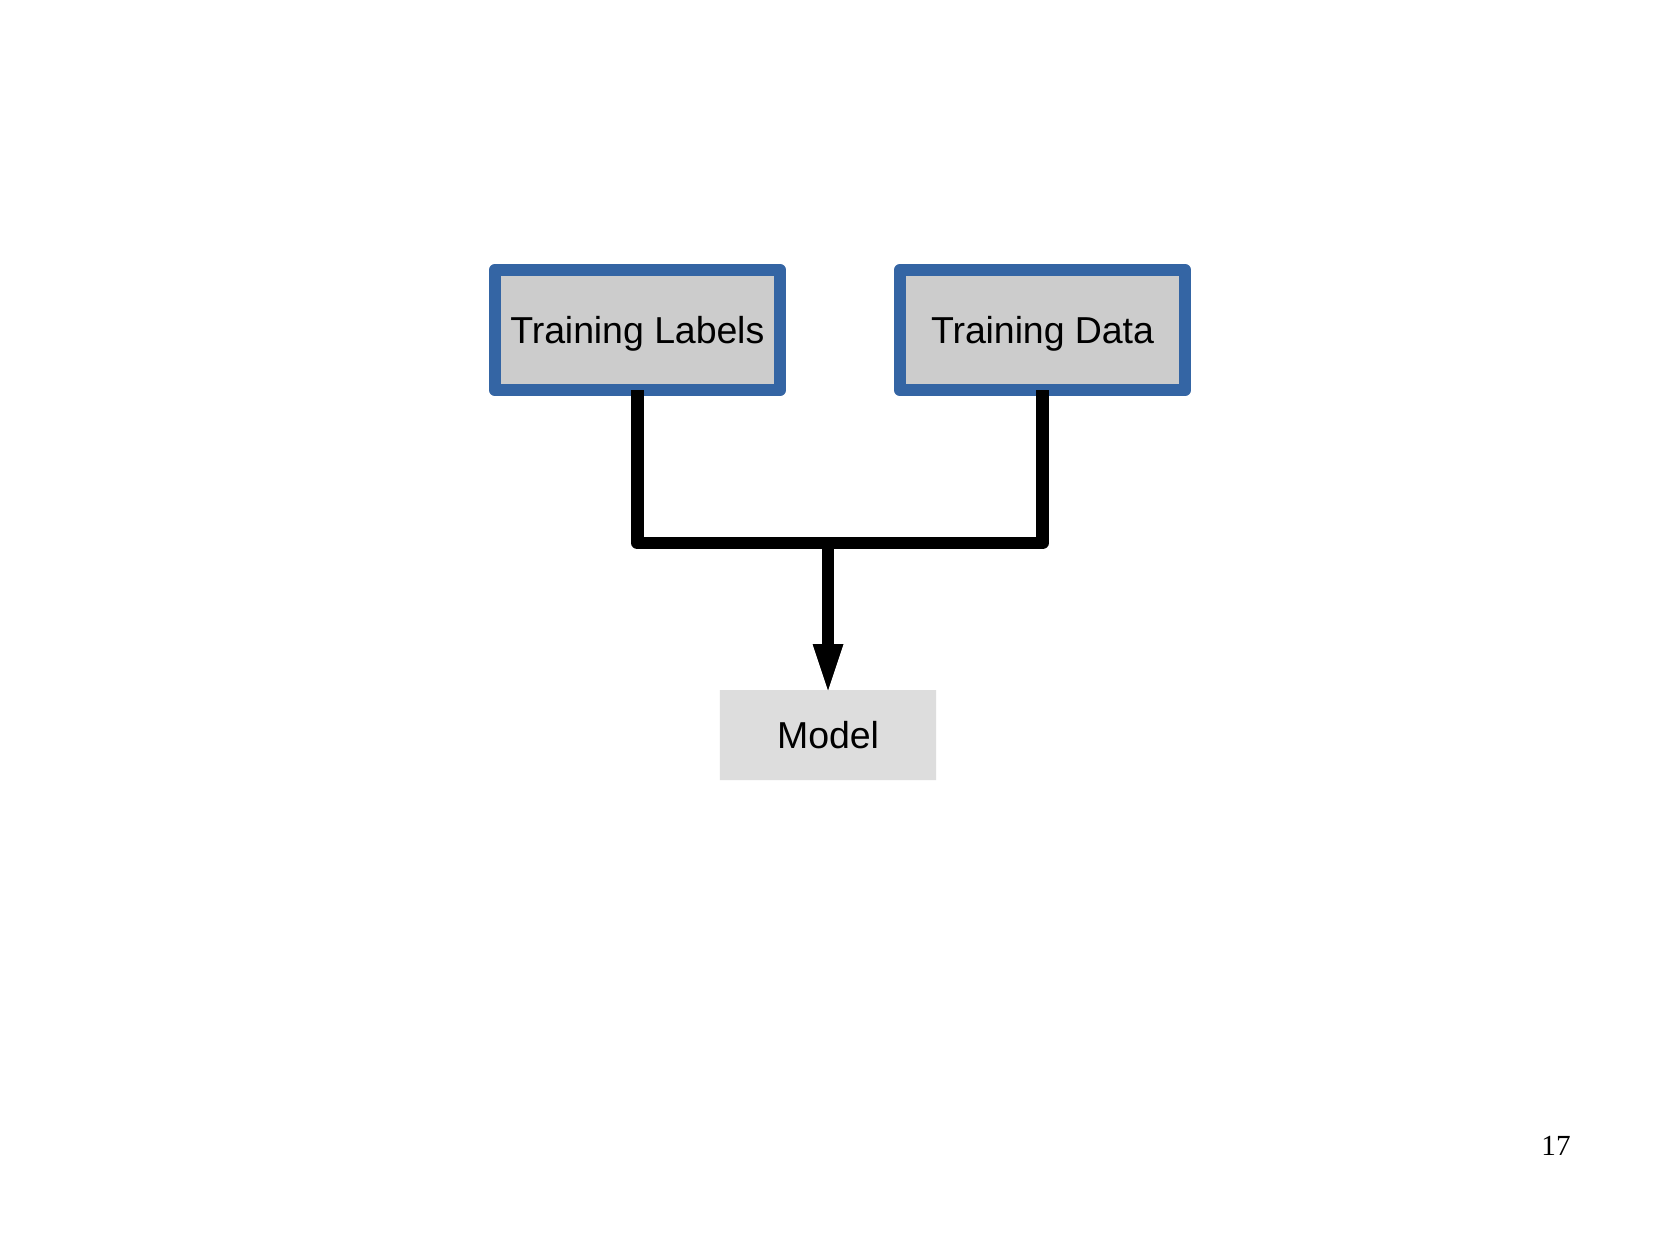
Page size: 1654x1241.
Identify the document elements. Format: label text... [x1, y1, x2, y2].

text_box Training Data [900, 270, 1186, 391]
text_box Training Labels [495, 270, 781, 391]
text_box Model [719, 690, 937, 781]
